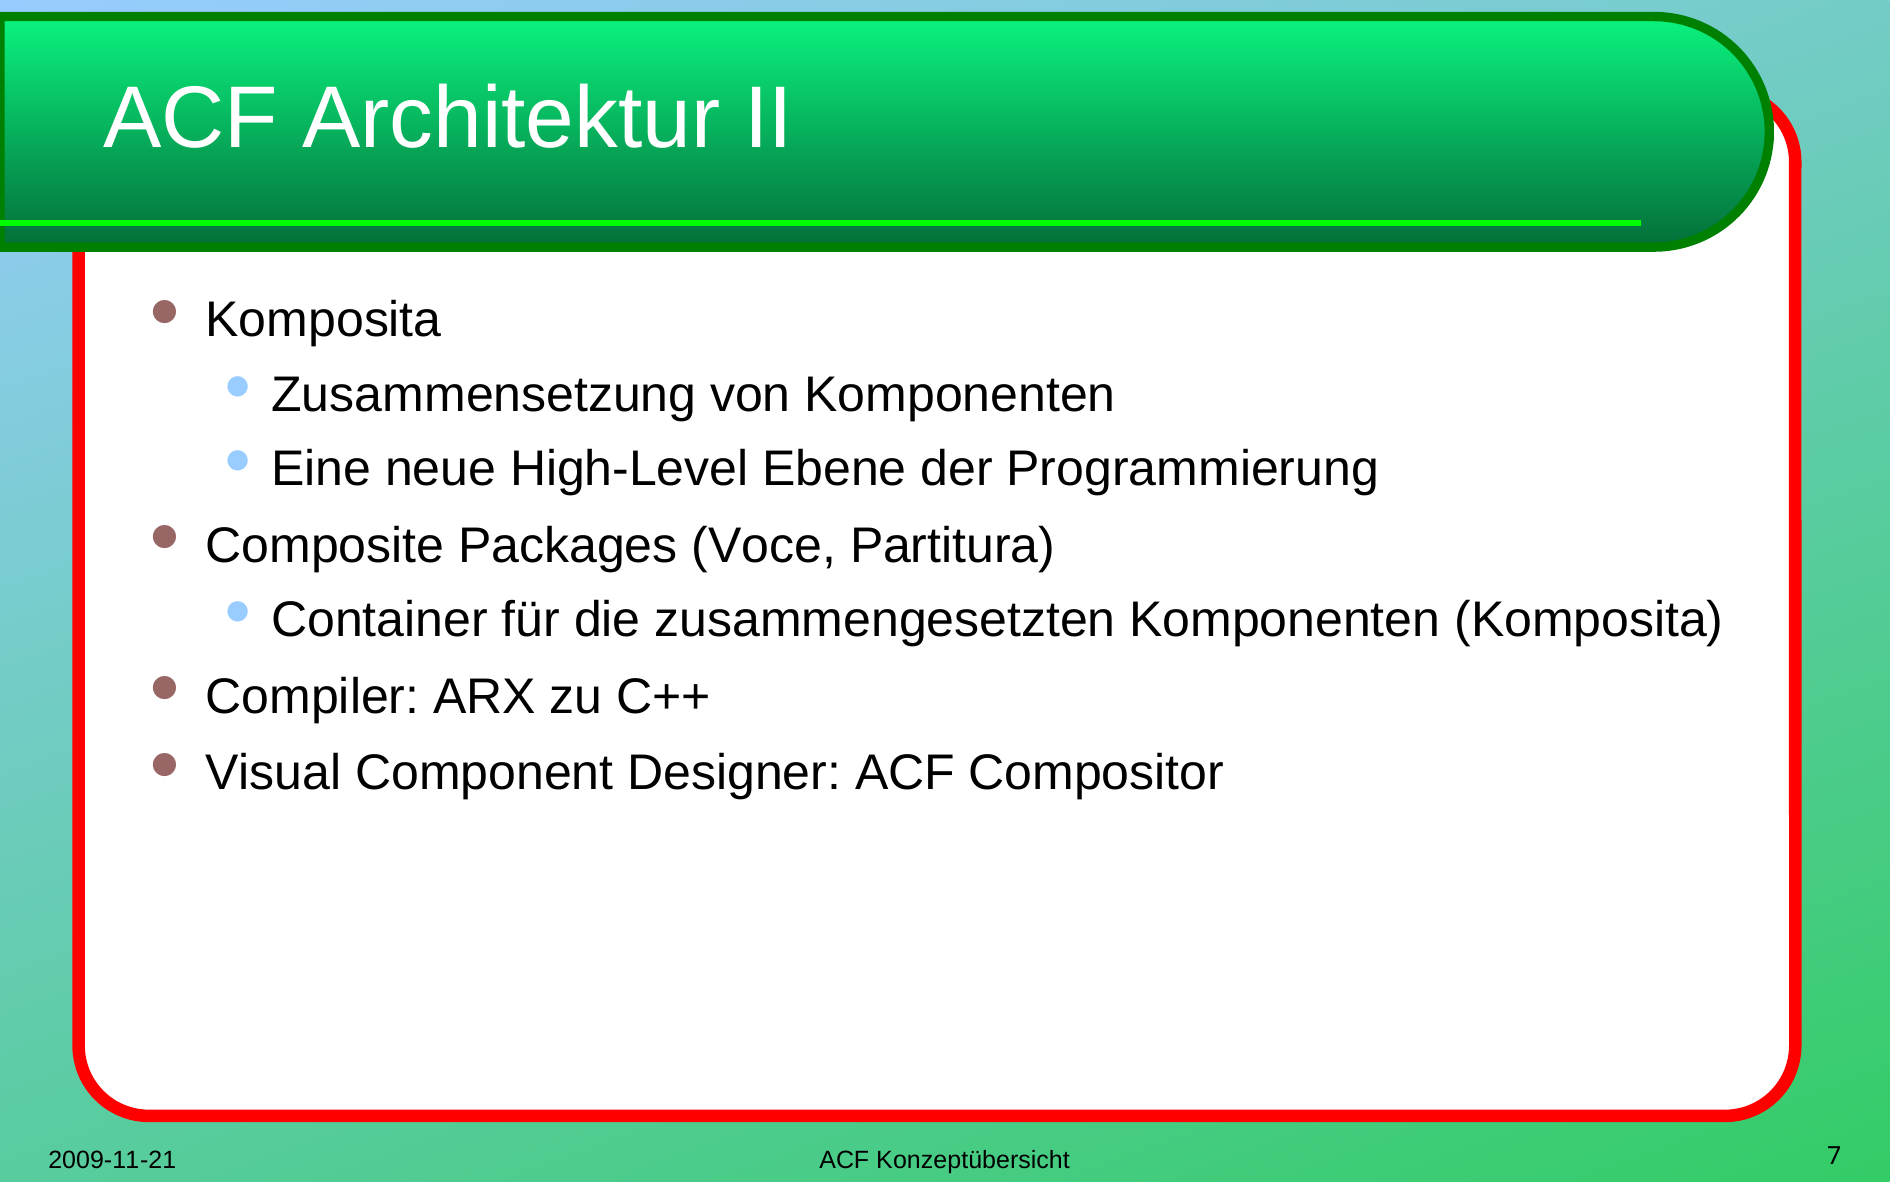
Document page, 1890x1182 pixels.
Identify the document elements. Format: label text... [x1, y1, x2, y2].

list Komposita Zusammensetzung von Komponenten Eine neue High-Level Ebene der Programmierung Composite Packages (Voce, Partitura) Container für die zusammengesetzten Komponenten (Komposita) Compiler: ARX zu C++ Visual Component Designer: ACF Compositor [134, 278, 1764, 1038]
title ACF Architektur II [88, 0, 1756, 226]
